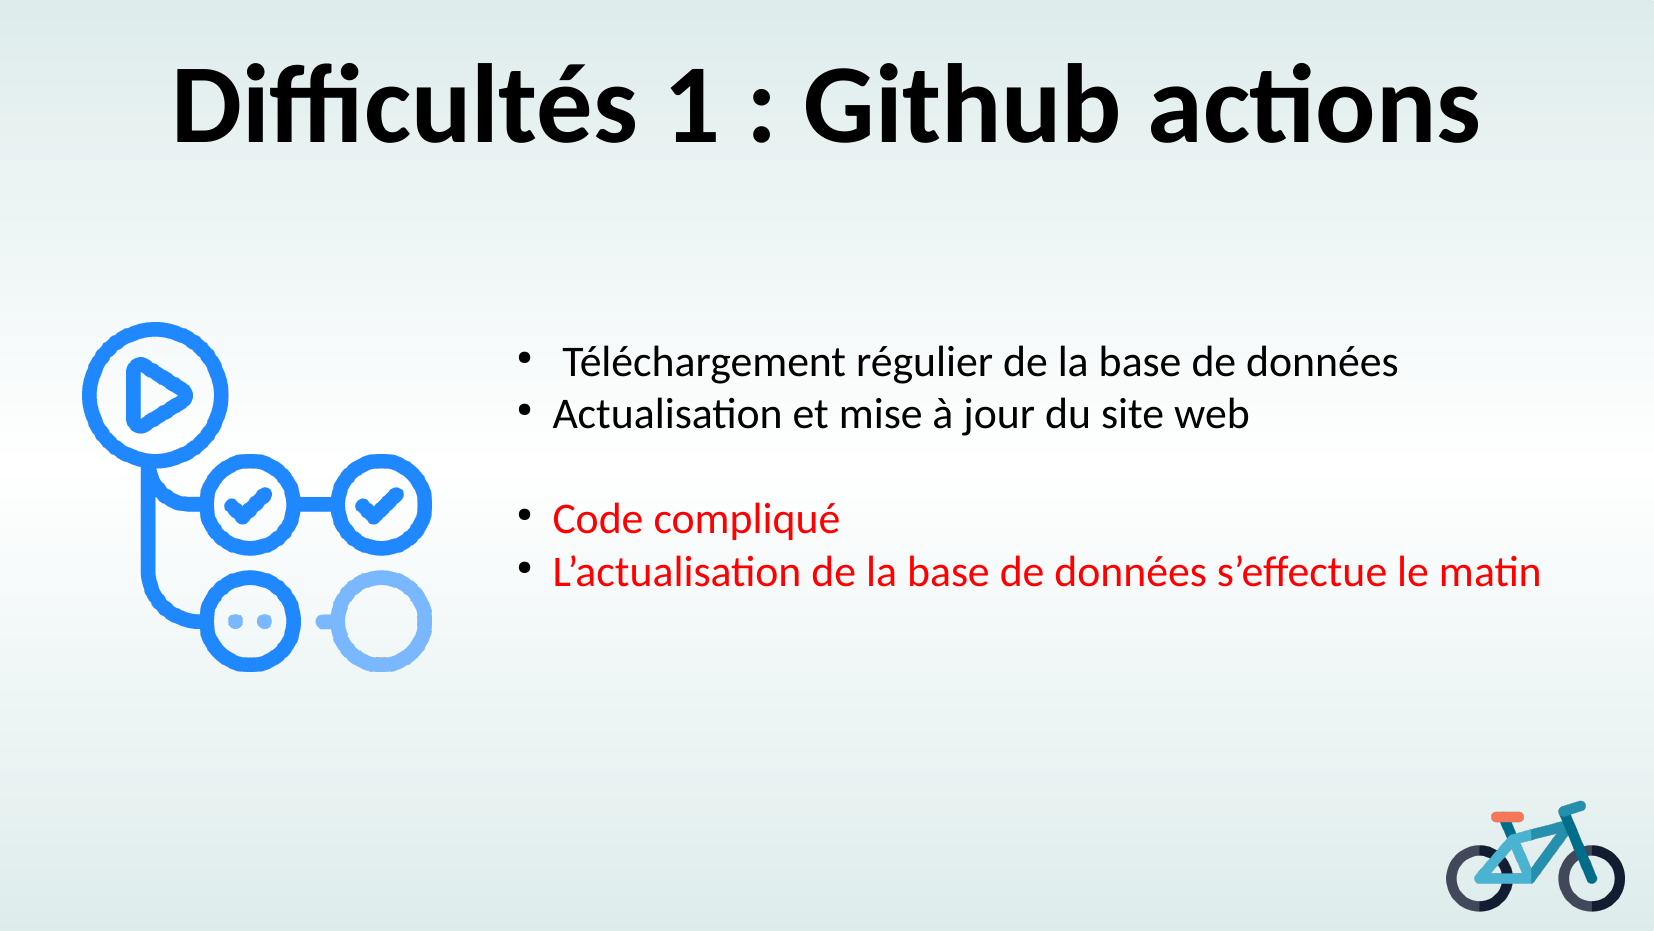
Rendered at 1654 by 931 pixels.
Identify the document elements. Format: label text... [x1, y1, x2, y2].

picture [1446, 767, 1625, 931]
picture [82, 322, 432, 672]
text_box Téléchargement régulier de la base de données Actualisation et mise à jour du site web Code compliqué L’actualisation de la base de données s’effectue le matin [501, 324, 1565, 650]
title Difficultés 1 : Github actions [82, 37, 1571, 193]
